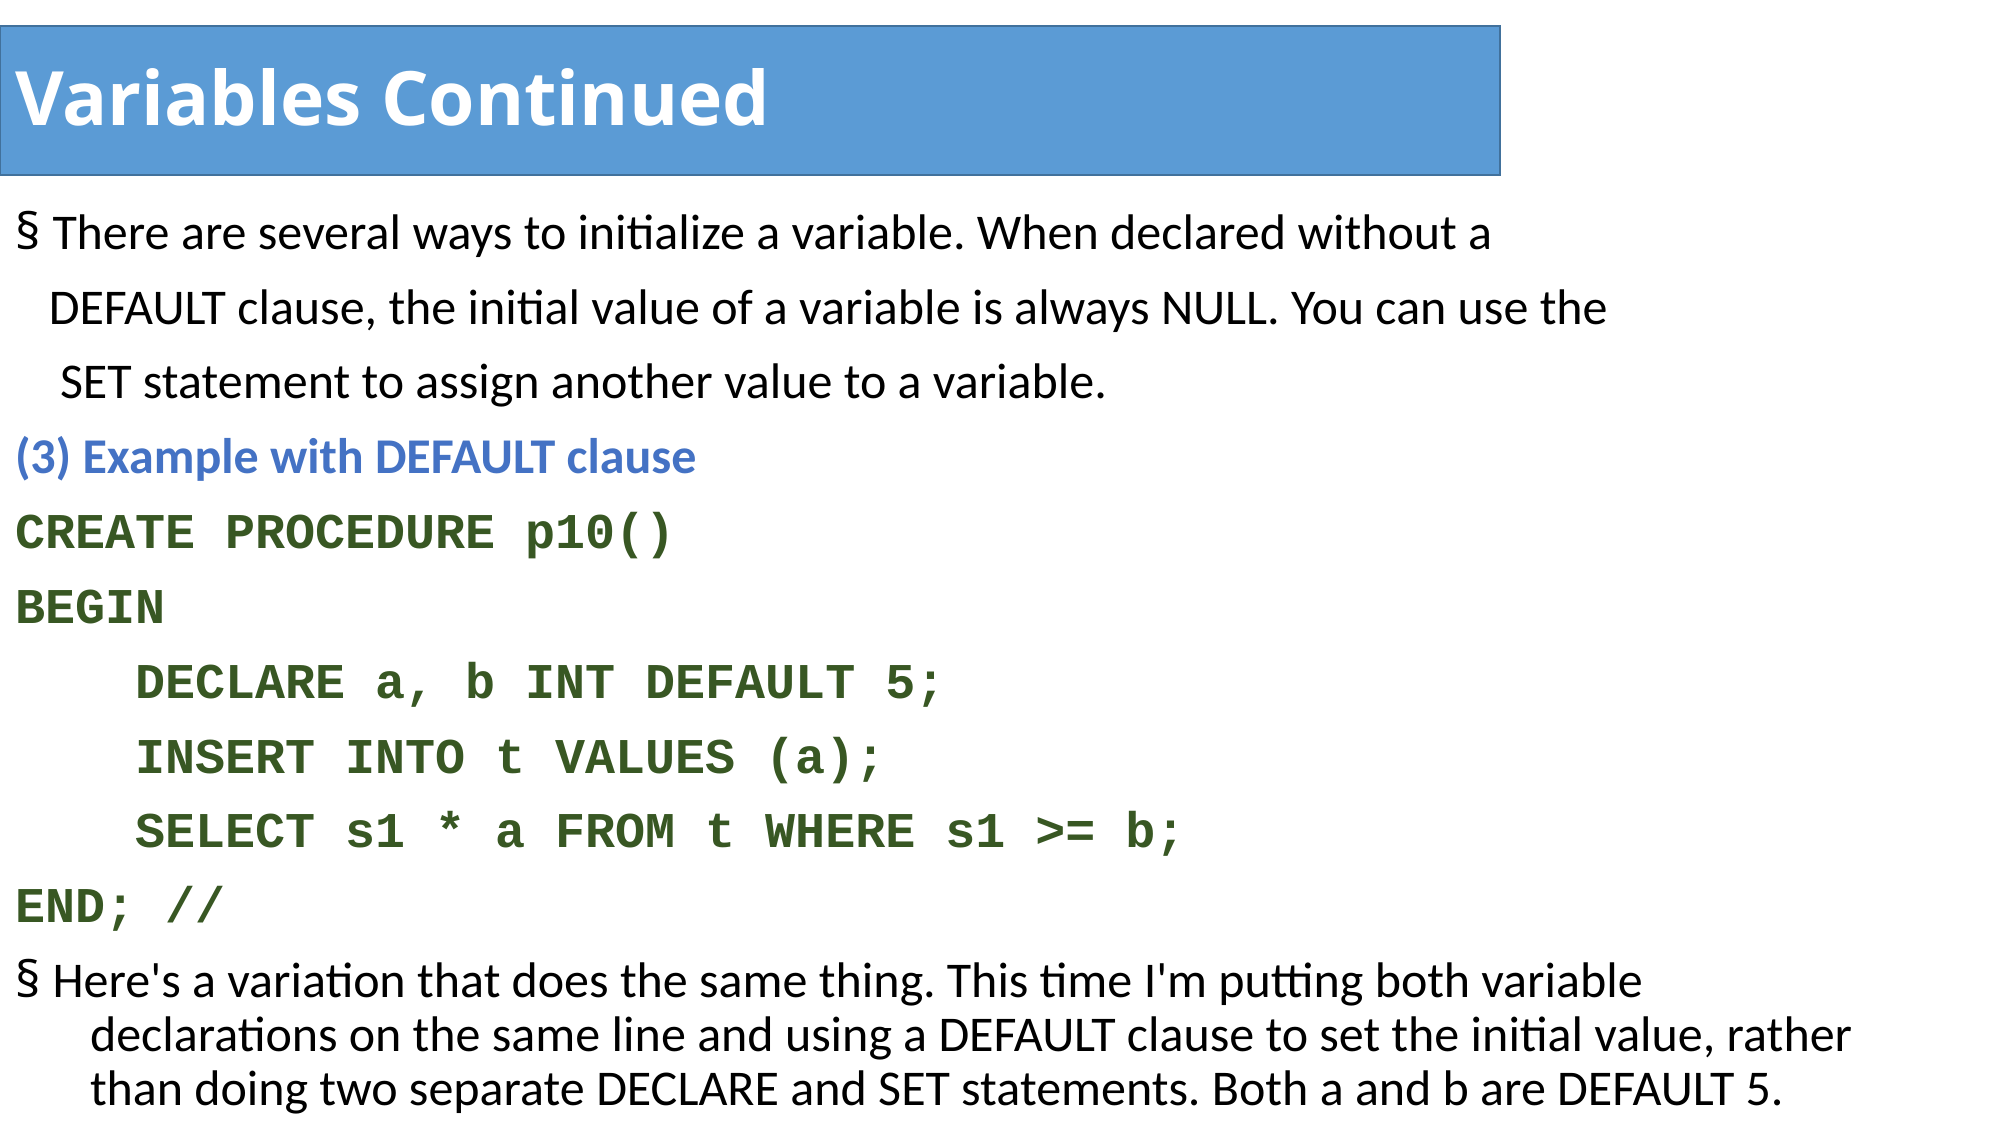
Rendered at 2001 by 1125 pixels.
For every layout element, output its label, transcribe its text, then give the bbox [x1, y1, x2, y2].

title Variables Continued [0, 26, 1501, 176]
subtitle There are several ways to initialize a variable. When declared without a DEFAULT clause, the initial value of a variable is always NULL. You can use the SET statement to assign another value to a variable. (3) Example with DEFAULT clause CREATE PROCEDURE p10() BEGIN DECLARE a, b INT DEFAULT 5; INSERT INTO t VALUES (a); SELECT s1 * a FROM t WHERE s1 >= b; END; // Here's a variation that does the same thing. This time I'm putting both variable declarations on the same line and using a DEFAULT clause to set the initial value, rather than doing two separate DECLARE and SET statements. Both a and b are DEFAULT 5. [0, 198, 1964, 1125]
